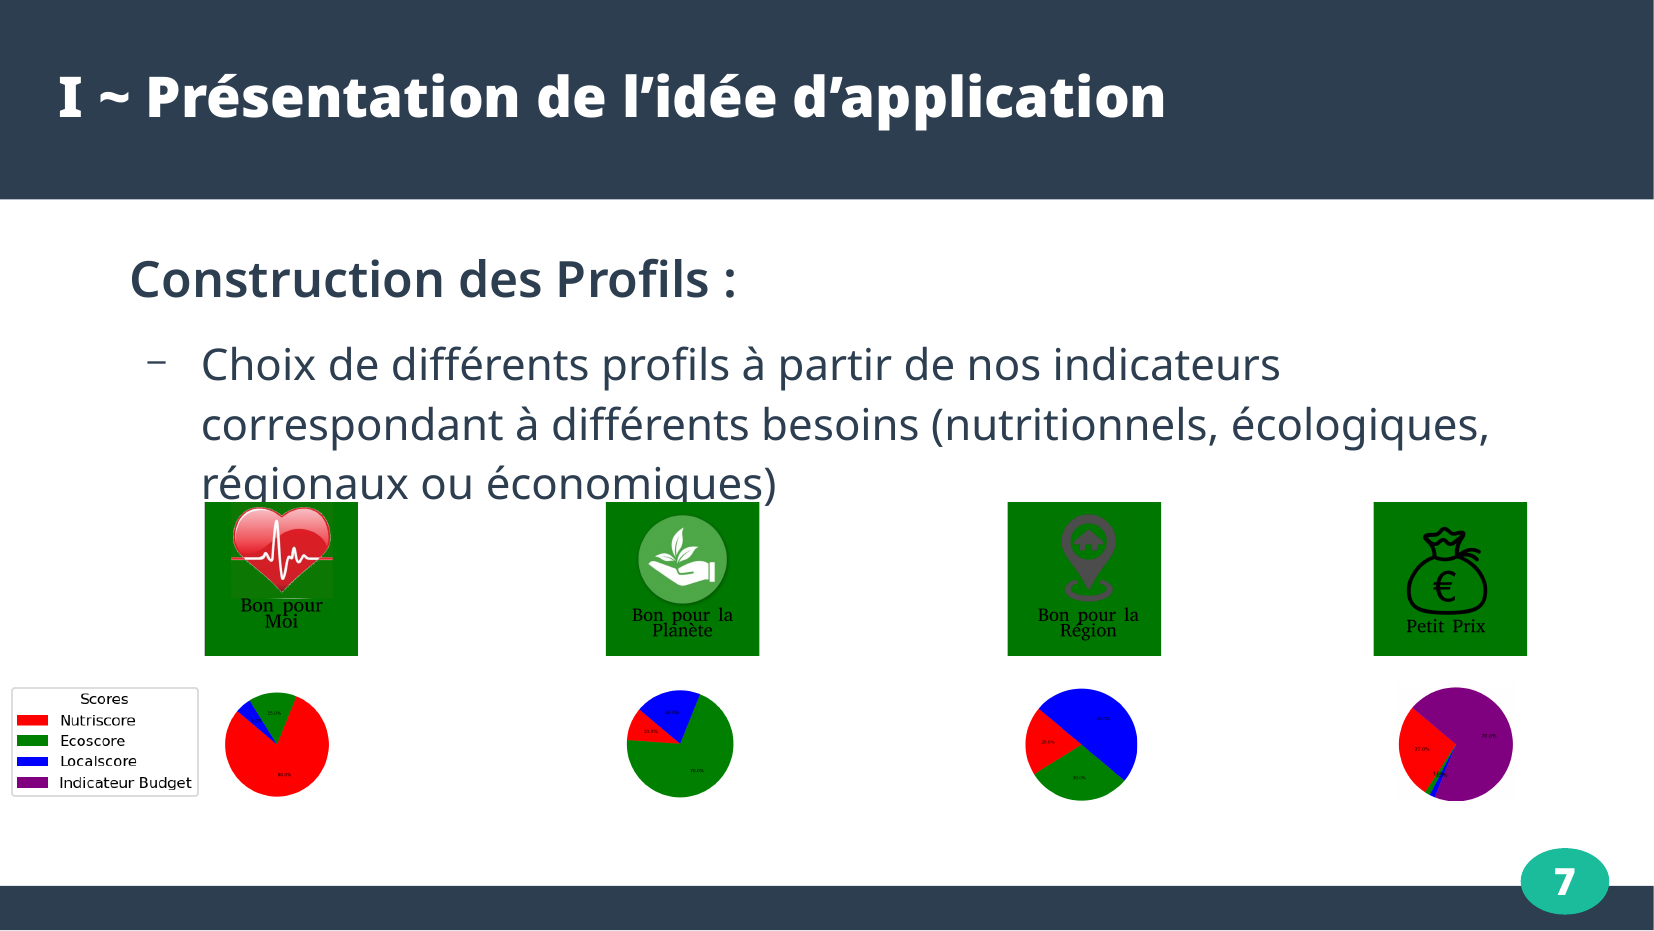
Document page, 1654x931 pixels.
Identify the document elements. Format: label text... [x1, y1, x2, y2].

picture [216, 682, 335, 804]
picture [5, 683, 205, 800]
picture [1007, 502, 1162, 656]
picture [1373, 502, 1528, 656]
picture [605, 502, 760, 656]
picture [617, 682, 736, 804]
picture [1019, 682, 1138, 804]
title I ~ Présentation de l’idée d’application [59, 37, 1595, 155]
list Construction des Profils : Choix de différents profils à partir de nos indicateurs correspondant à différents besoins (nutritionnels, écologiques, régionaux ou économiques) [59, 243, 1595, 864]
picture [204, 502, 358, 656]
picture [1397, 682, 1516, 801]
